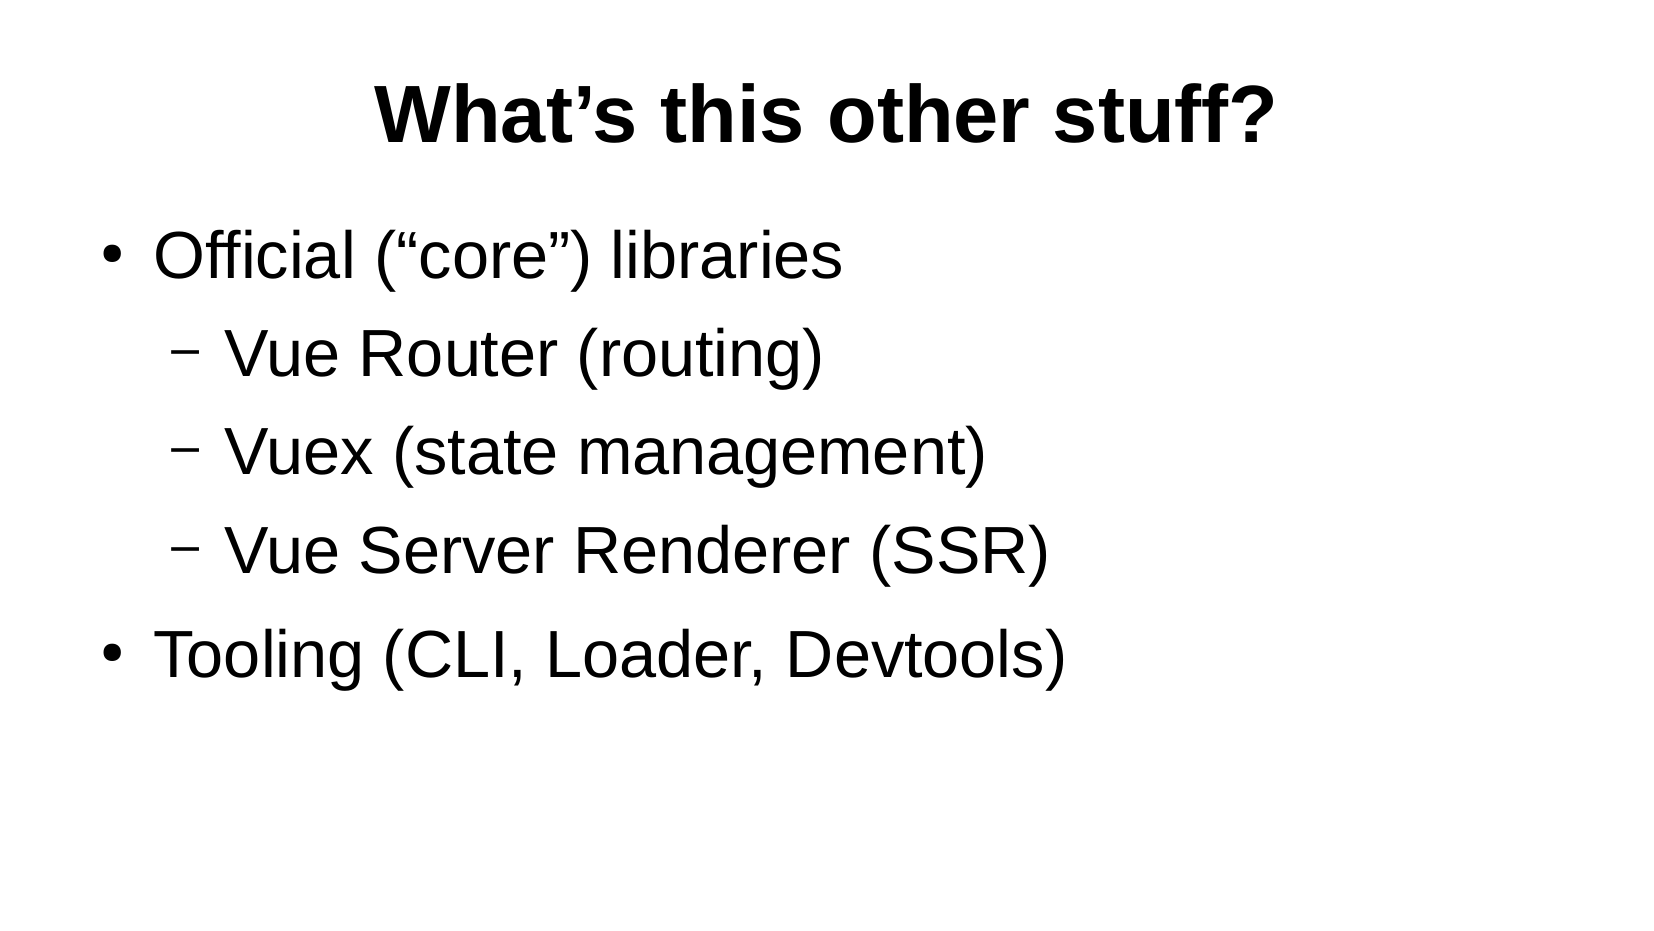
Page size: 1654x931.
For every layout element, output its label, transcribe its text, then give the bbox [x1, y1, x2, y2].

list Official (“core”) libraries Vue Router (routing) Vuex (state management) Vue Server Renderer (SSR) Tooling (CLI, Loader, Devtools) [82, 217, 1571, 758]
title What’s this other stuff? [82, 37, 1571, 193]
